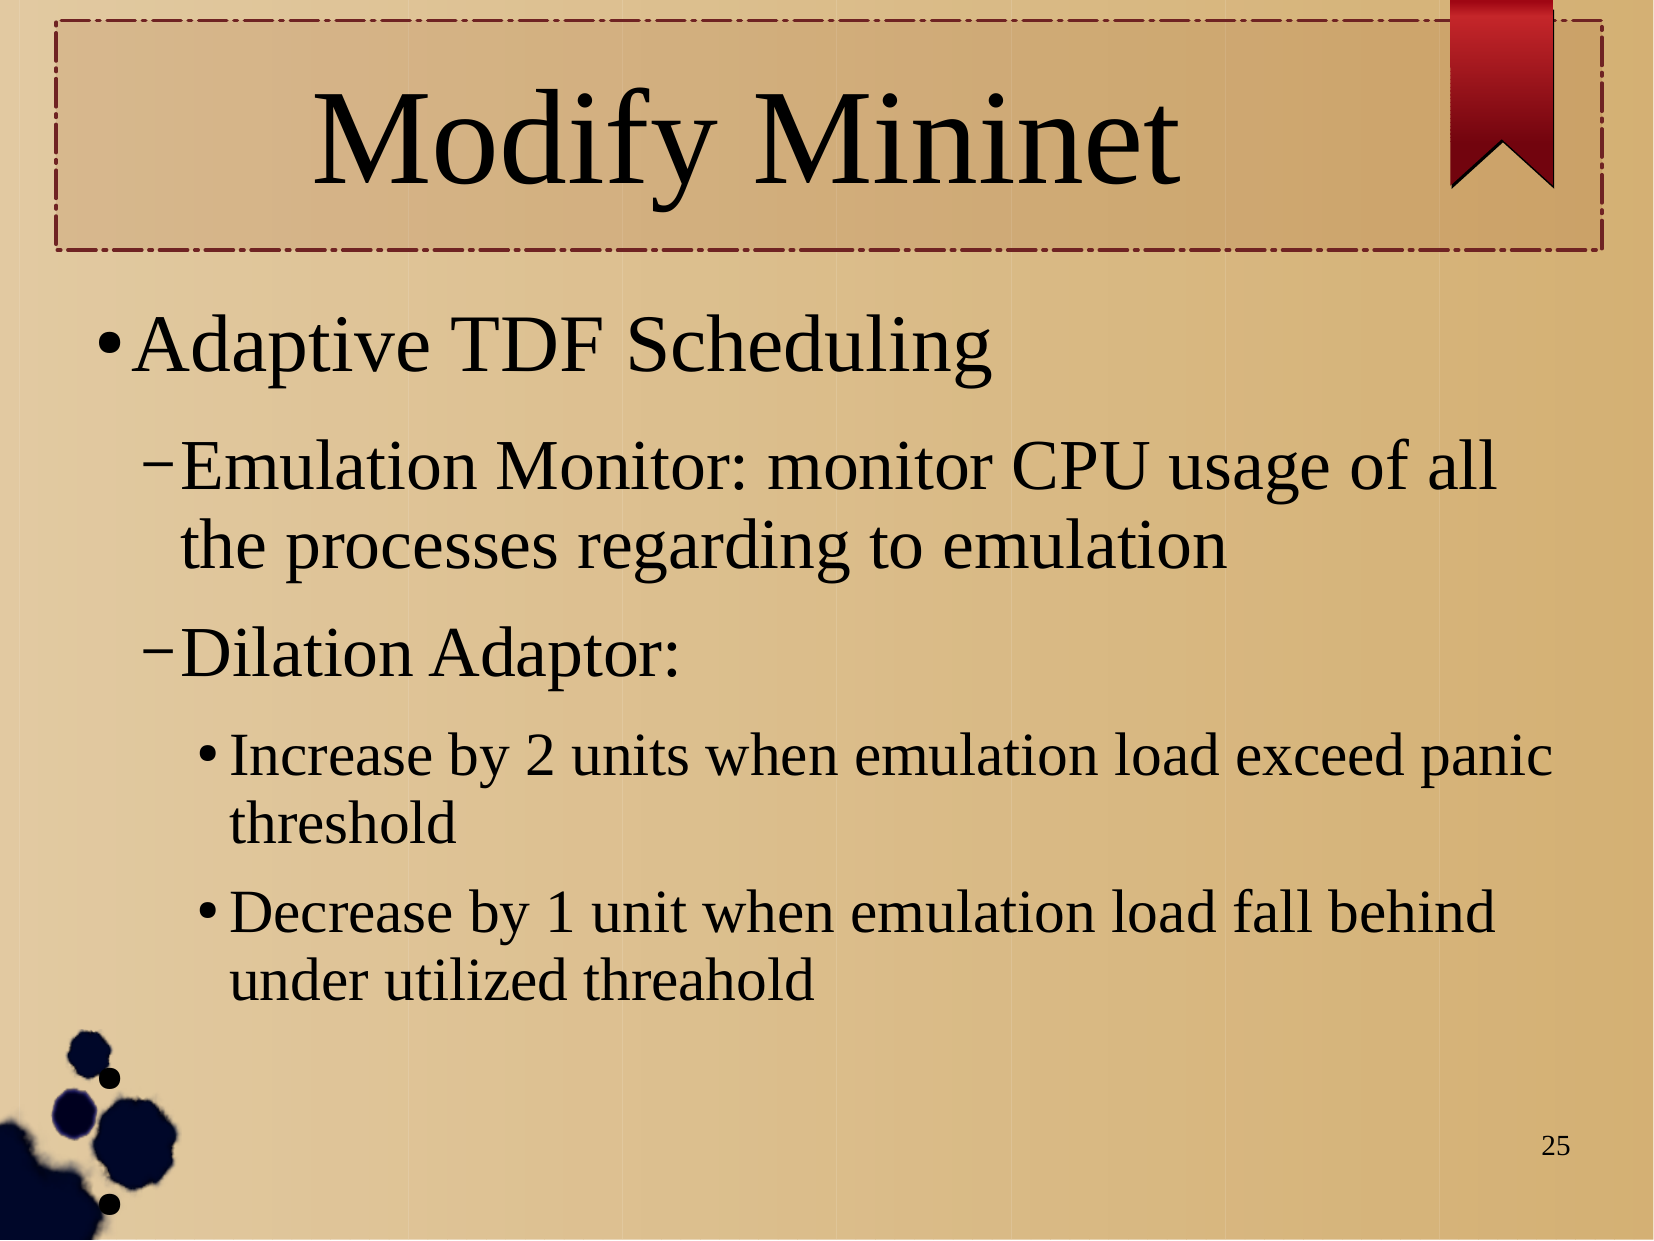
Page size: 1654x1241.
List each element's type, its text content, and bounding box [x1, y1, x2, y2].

list Adaptive TDF Scheduling Emulation Monitor: monitor CPU usage of all the processes regarding to emulation Dilation Adaptor: Increase by 2 units when emulation load exceed panic threshold Decrease by 1 unit when emulation load fall behind under utilized threahold [82, 299, 1571, 1019]
title Modify Mininet [82, 47, 1412, 229]
